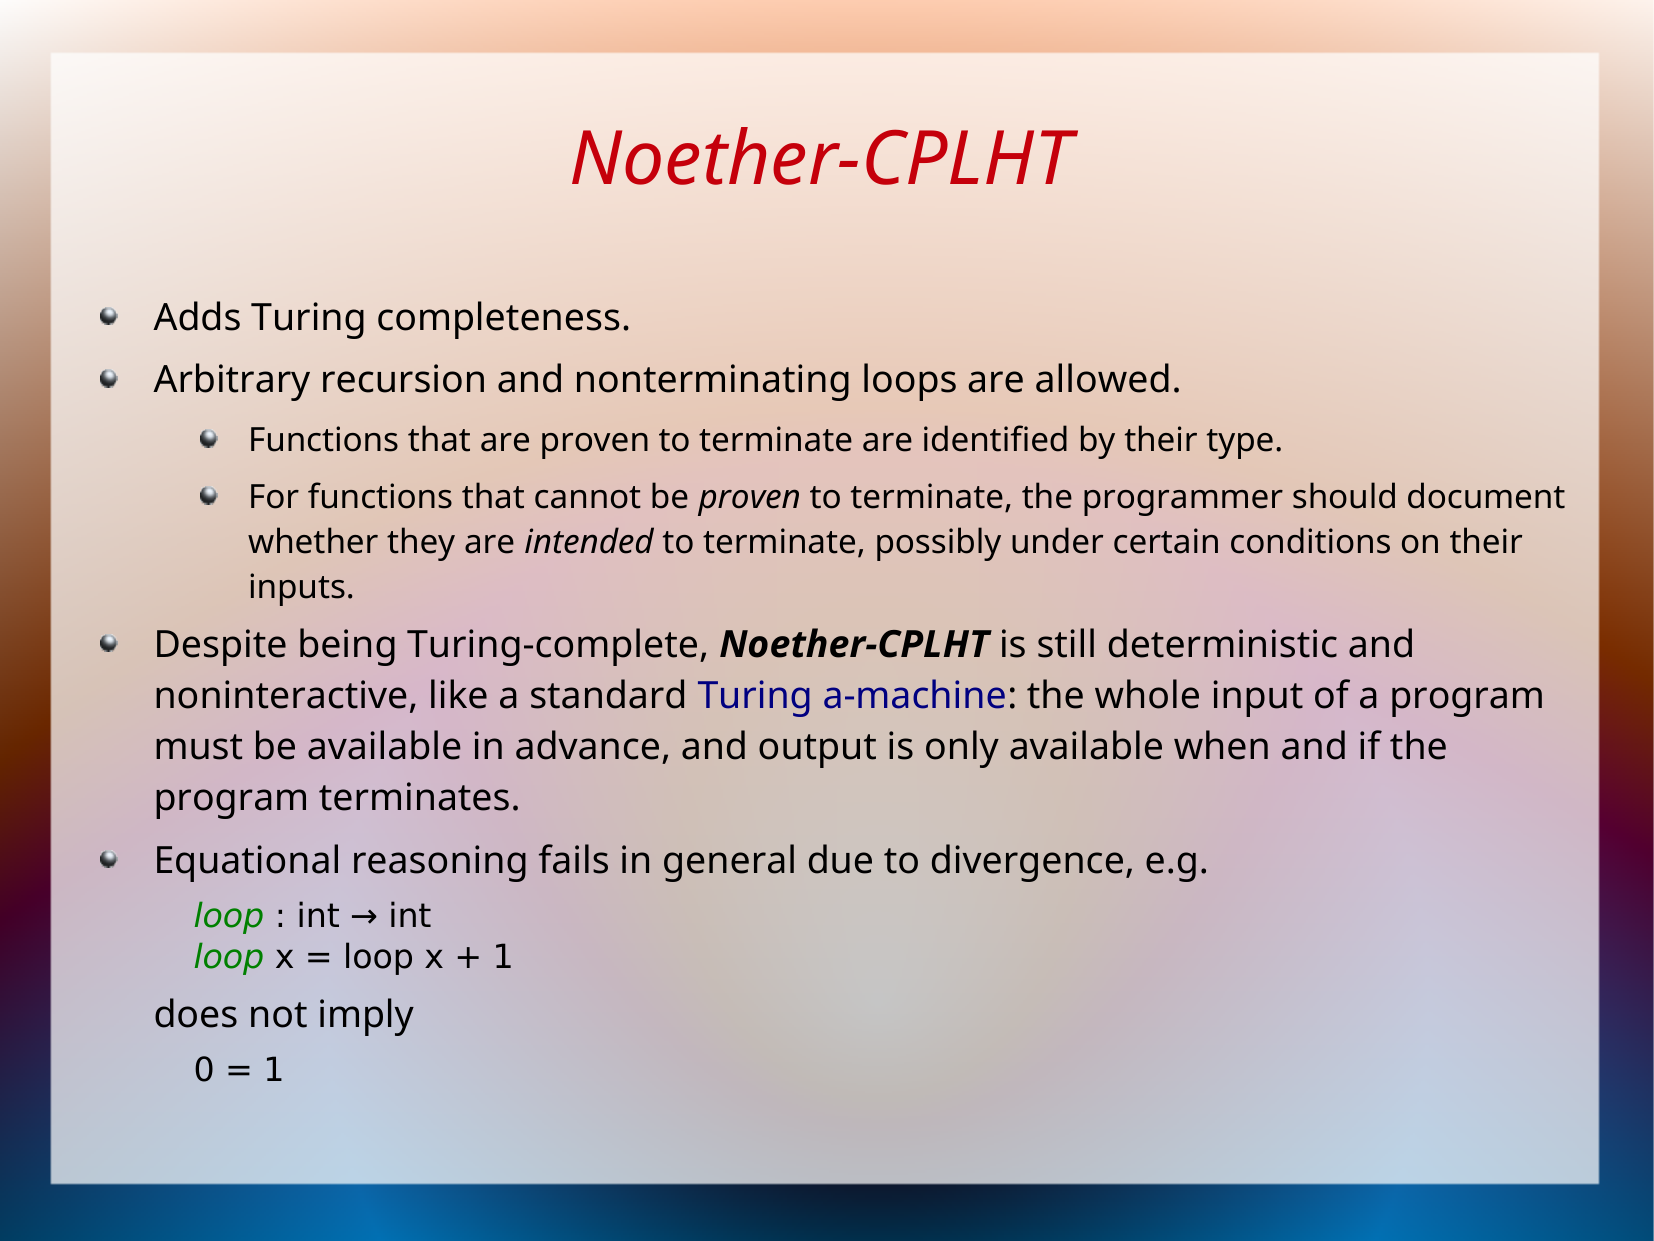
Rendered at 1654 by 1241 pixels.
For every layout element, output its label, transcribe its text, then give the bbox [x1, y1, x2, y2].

picture [0, 0, 1654, 1241]
title Noether-CPLHT [76, 59, 1565, 252]
list Adds Turing completeness. Arbitrary recursion and nonterminating loops are allowed. Functions that are proven to terminate are identified by their type. For functions that cannot be proven to terminate, the programmer should document whether they are intended to terminate, possibly under certain conditions on their inputs. Despite being Turing-complete, Noether-CPLHT is still deterministic and noninteractive, like a standard Turing a-machine: the whole input of a program must be available in advance, and output is only available when and if the program terminates. Equational reasoning fails in general due to divergence, e.g. loop : int → int loop x = loop x + 1 does not imply 0 = 1 [82, 290, 1571, 1094]
